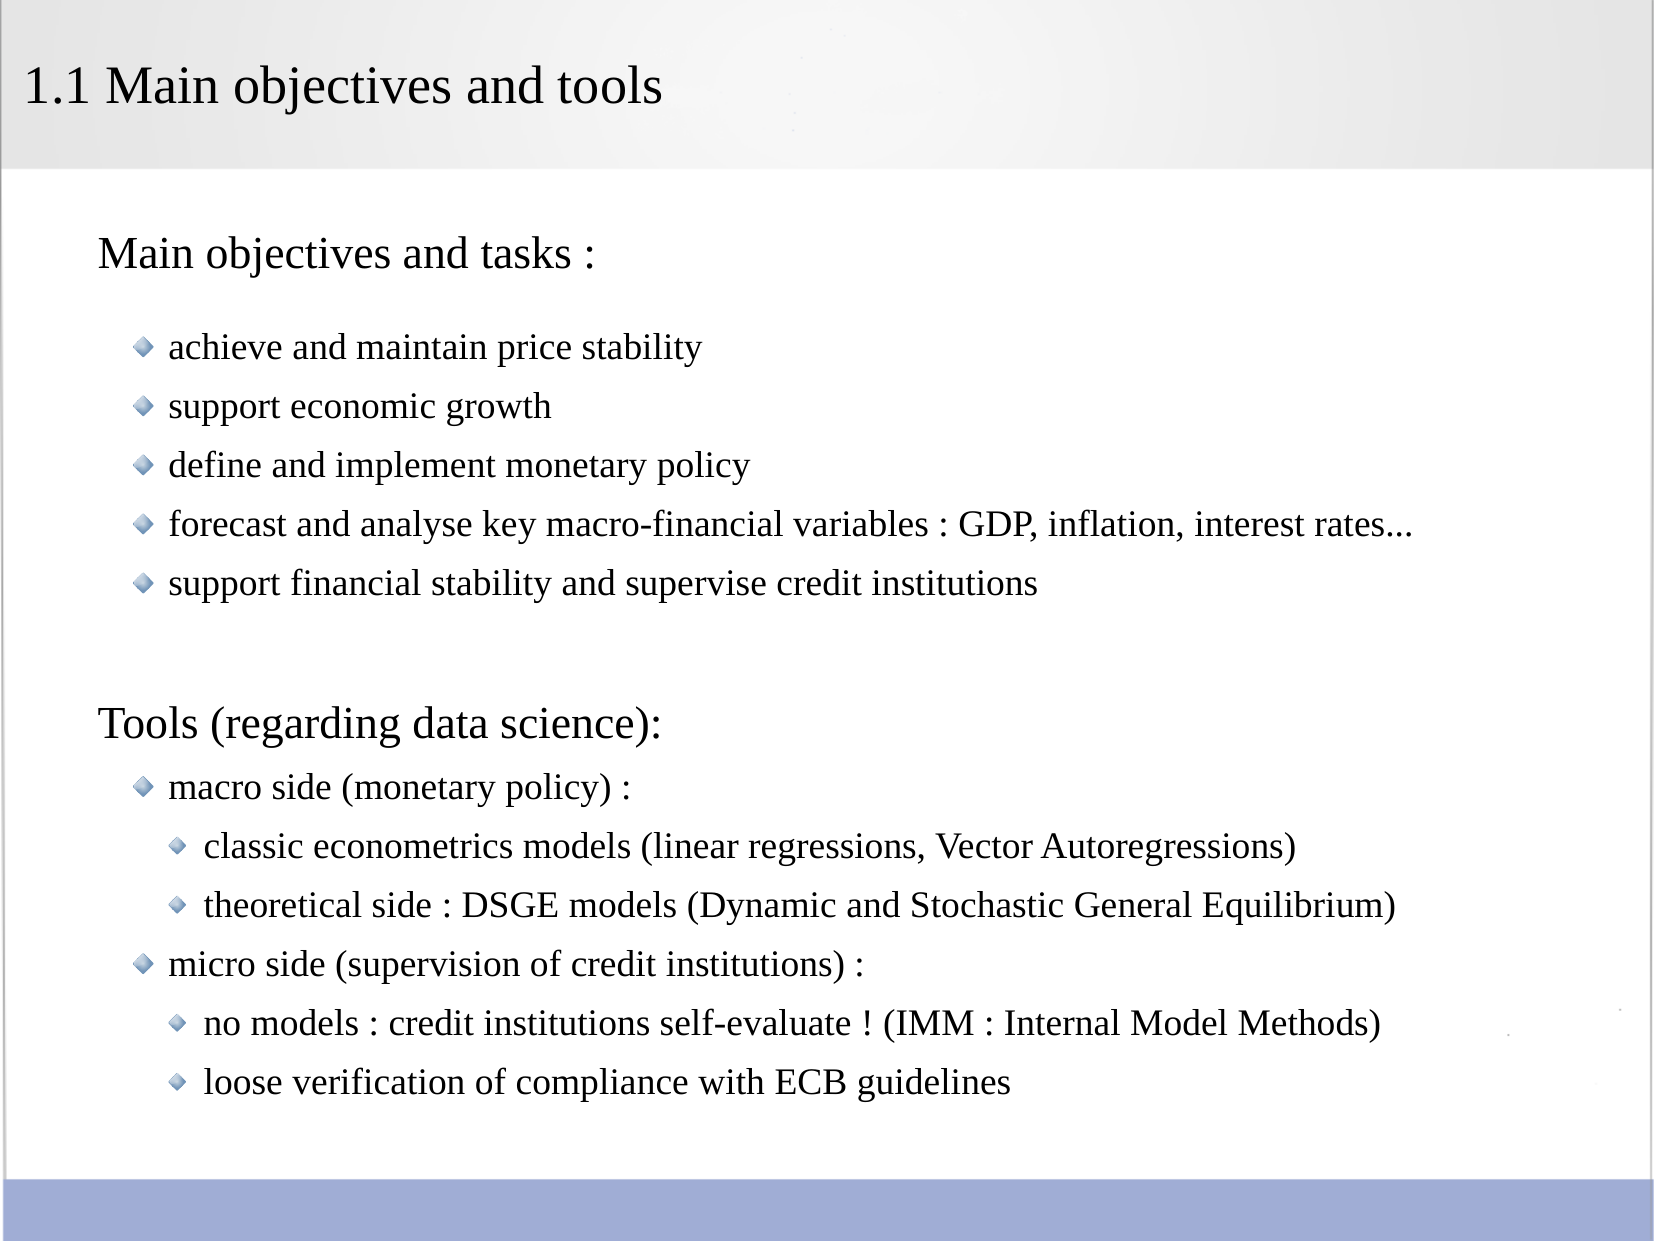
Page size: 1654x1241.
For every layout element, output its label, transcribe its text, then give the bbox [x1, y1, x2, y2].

text_box Tools (regarding data science): macro side (monetary policy) : classic econometrics models (linear regressions, Vector Autoregressions) theoretical side : DSGE models (Dynamic and Stochastic General Equilibrium) micro side (supervision of credit institutions) : no models : credit institutions self-evaluate ! (IMM : Internal Model Methods) loose verification of compliance with ECB guidelines [82, 681, 1595, 1193]
text_box 1.1 Main objectives and tools [9, 47, 1262, 123]
text_box Main objectives and tasks : achieve and maintain price stability support economic growth define and implement monetary policy forecast and analyse key macro-financial variables : GDP, inflation, interest rates... support financial stability and supervise credit institutions [82, 212, 1619, 653]
